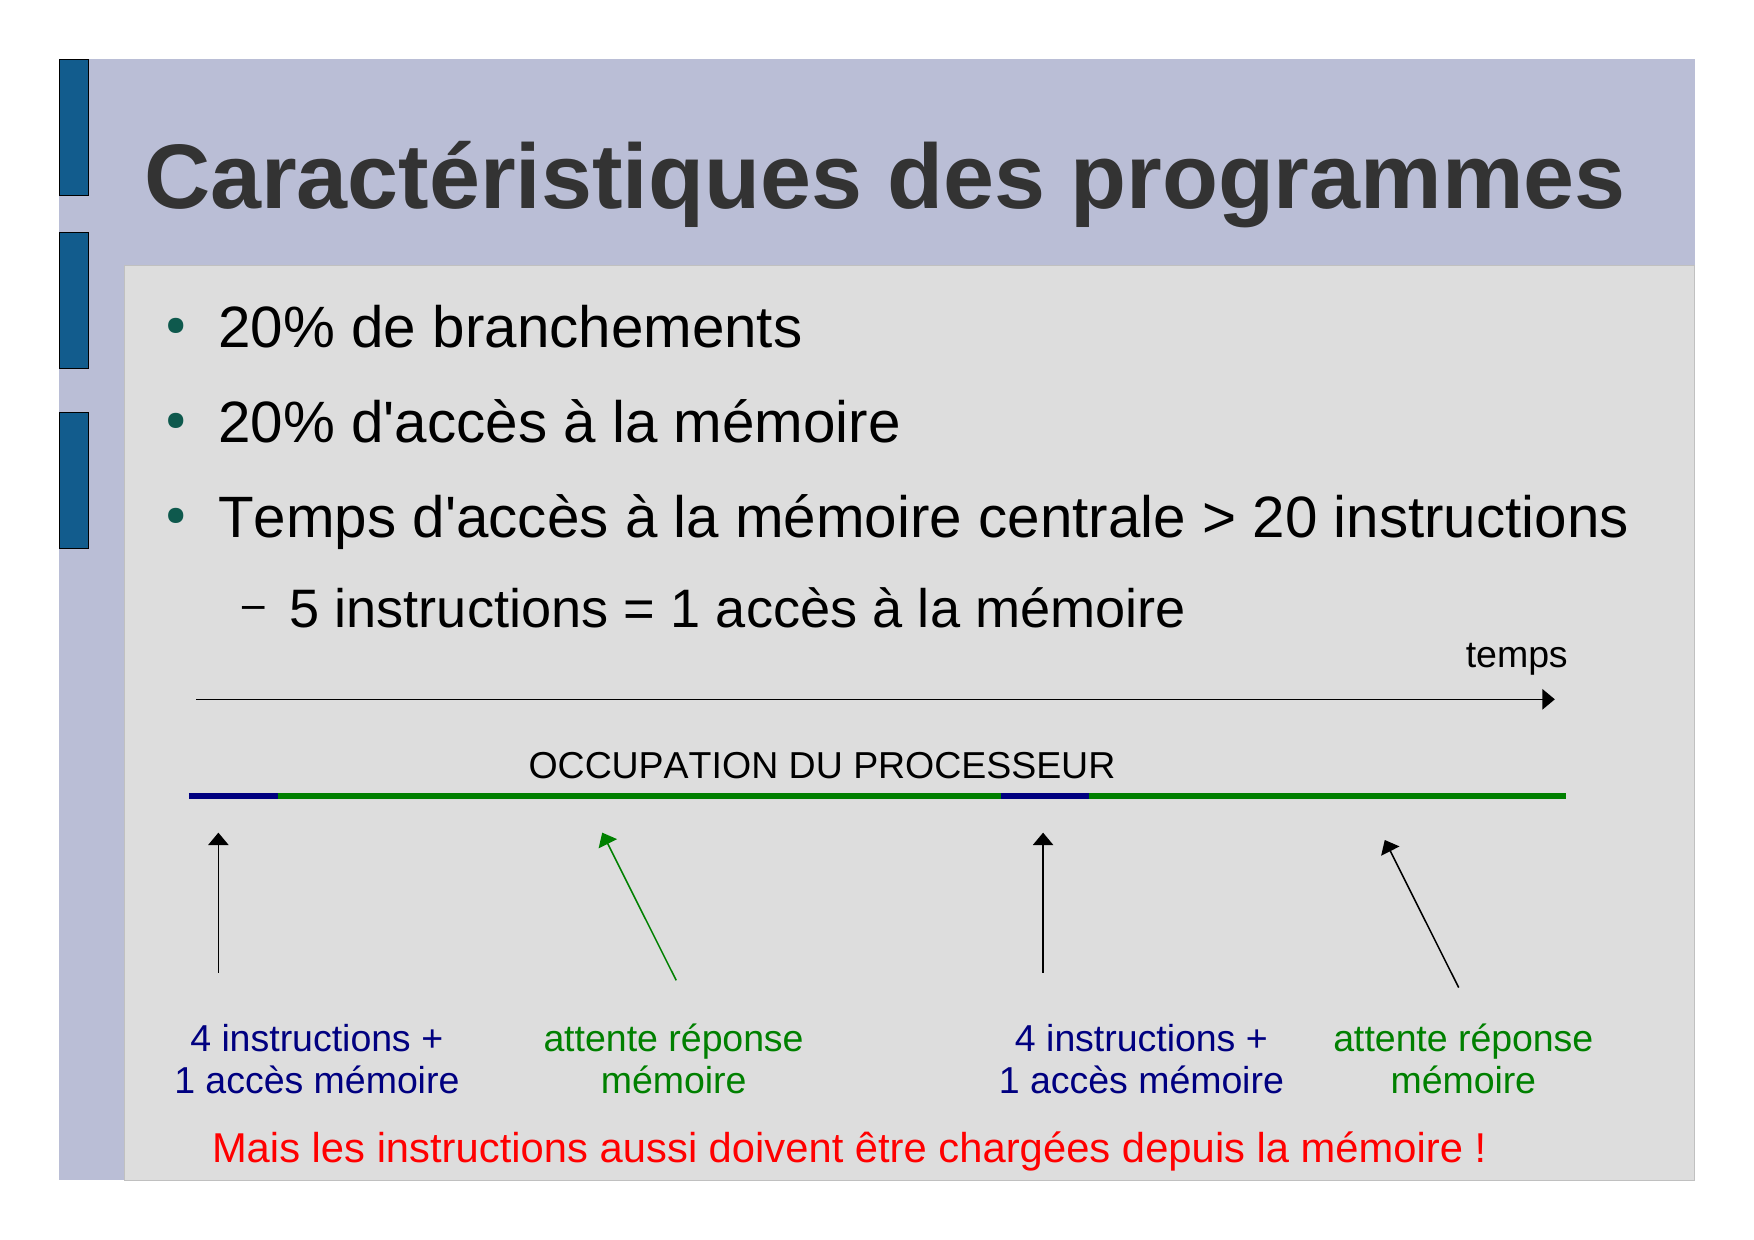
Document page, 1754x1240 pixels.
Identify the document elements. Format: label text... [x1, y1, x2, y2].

text_box temps [1451, 625, 1583, 684]
list 20% de branchements 20% d'accès à la mémoire Temps d'accès à la mémoire centrale > 20 instructions 5 instructions = 1 accès à la mémoire [147, 295, 1684, 1093]
text_box attente réponse mémoire [528, 1009, 819, 1110]
text_box OCCUPATION DU PROCESSEUR [513, 736, 1131, 795]
title Caractéristiques des programmes [118, 88, 1654, 266]
text_box 4 instructions + 1 accès mémoire [984, 1009, 1299, 1110]
text_box Mais les instructions aussi doivent être chargées depuis la mémoire ! [197, 1116, 1502, 1179]
text_box 4 instructions + 1 accès mémoire [159, 1009, 475, 1110]
text_box attente réponse mémoire [1318, 1009, 1609, 1110]
